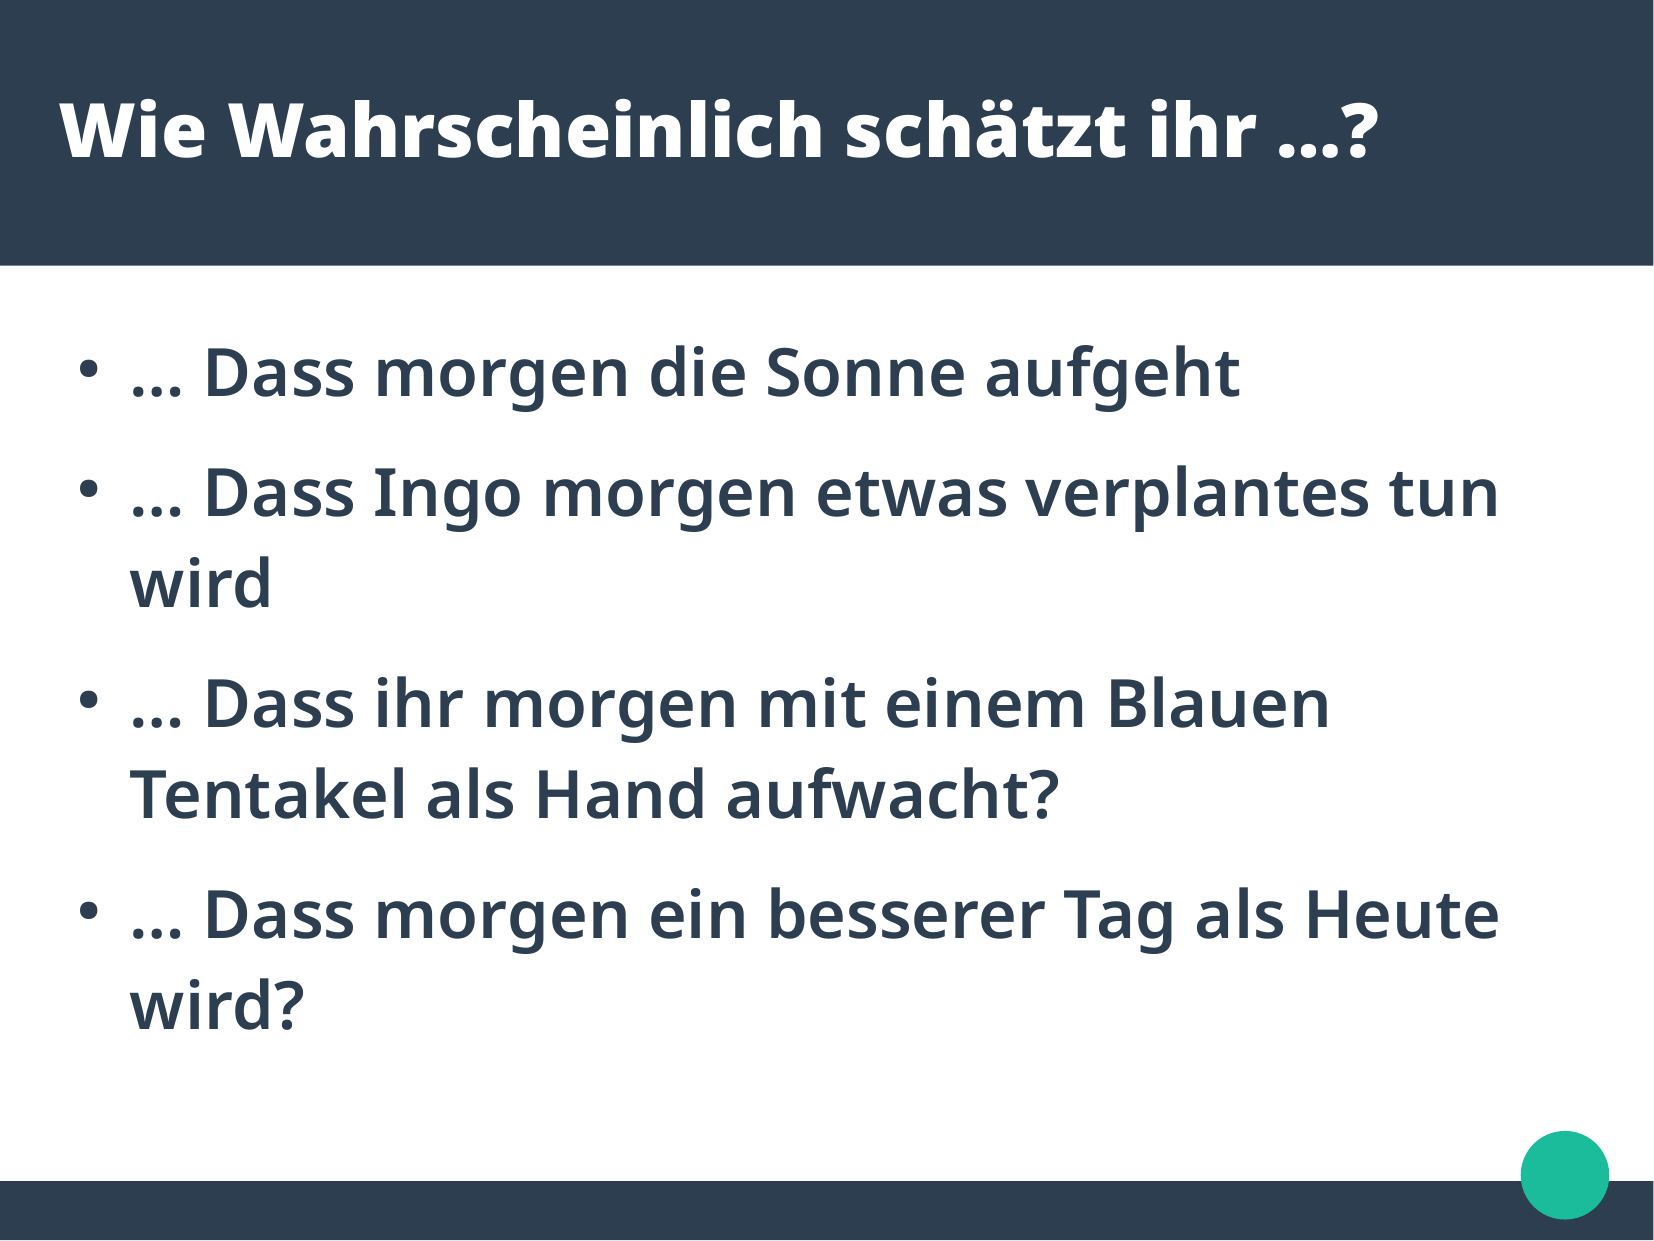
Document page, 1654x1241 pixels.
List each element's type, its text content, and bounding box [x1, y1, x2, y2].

title Wie Wahrscheinlich schätzt ihr …? [59, 49, 1595, 207]
list … Dass morgen die Sonne aufgeht … Dass Ingo morgen etwas verplantes tun wird … Dass ihr morgen mit einem Blauen Tentakel als Hand aufwacht? … Dass morgen ein besserer Tag als Heute wird? [59, 324, 1595, 1152]
